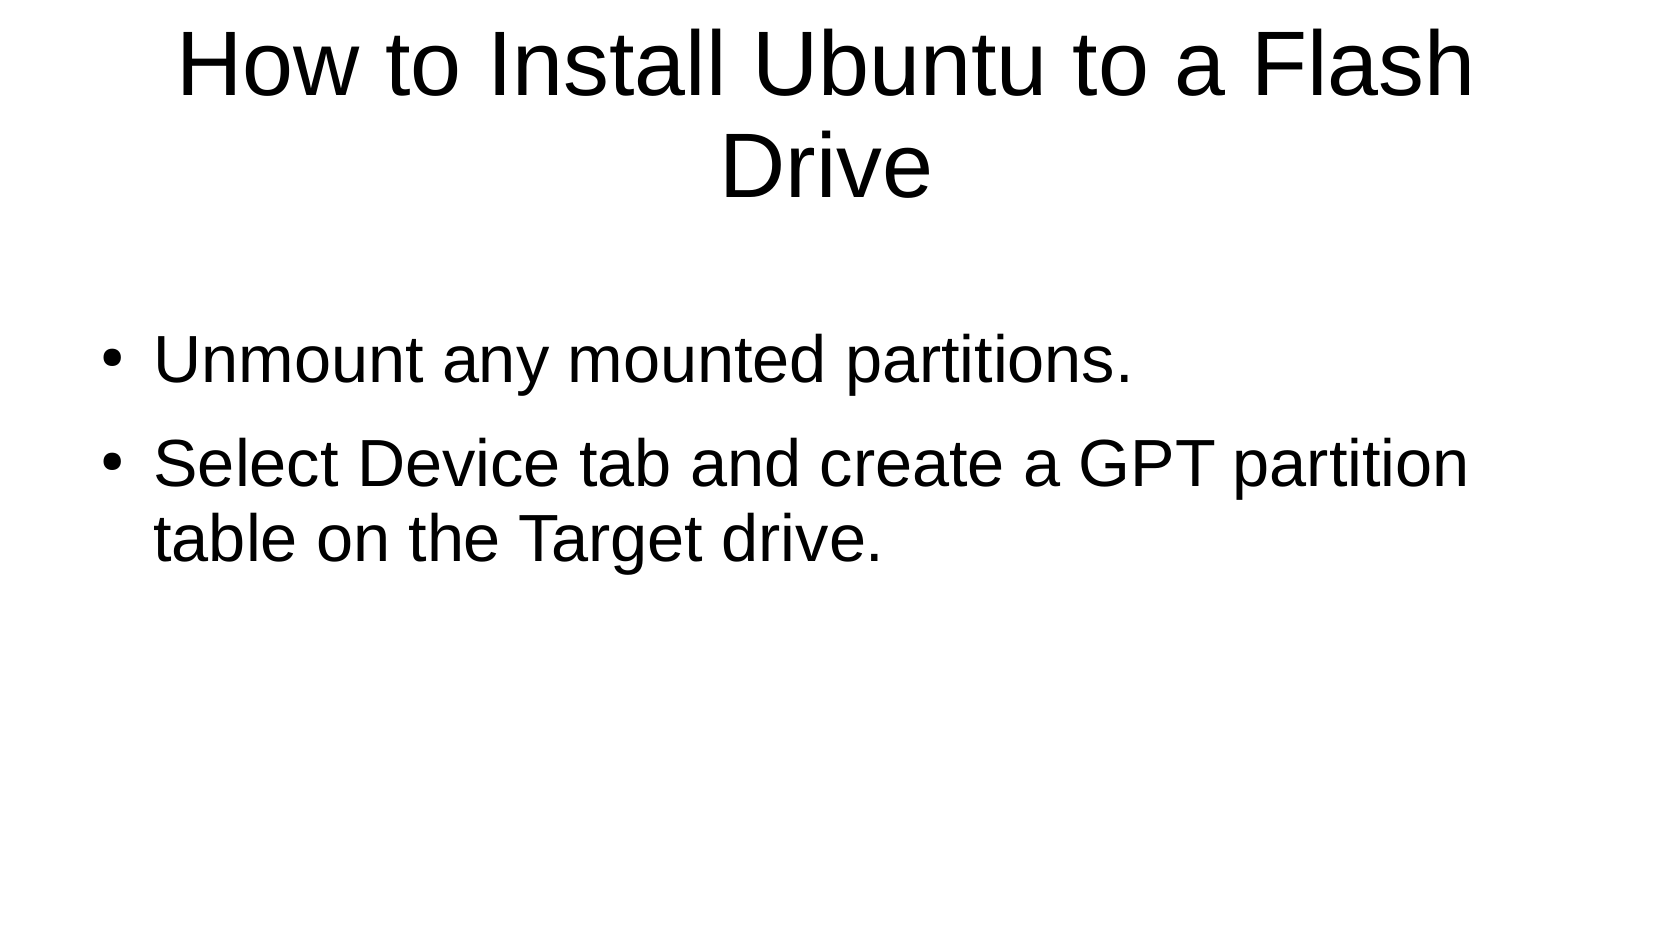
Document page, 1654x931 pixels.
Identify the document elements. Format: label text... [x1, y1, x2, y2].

list Unmount any mounted partitions. Select Device tab and create a GPT partition table on the Target drive. [82, 217, 1571, 758]
title How to Install Ubuntu to a Flash Drive [82, 12, 1571, 217]
